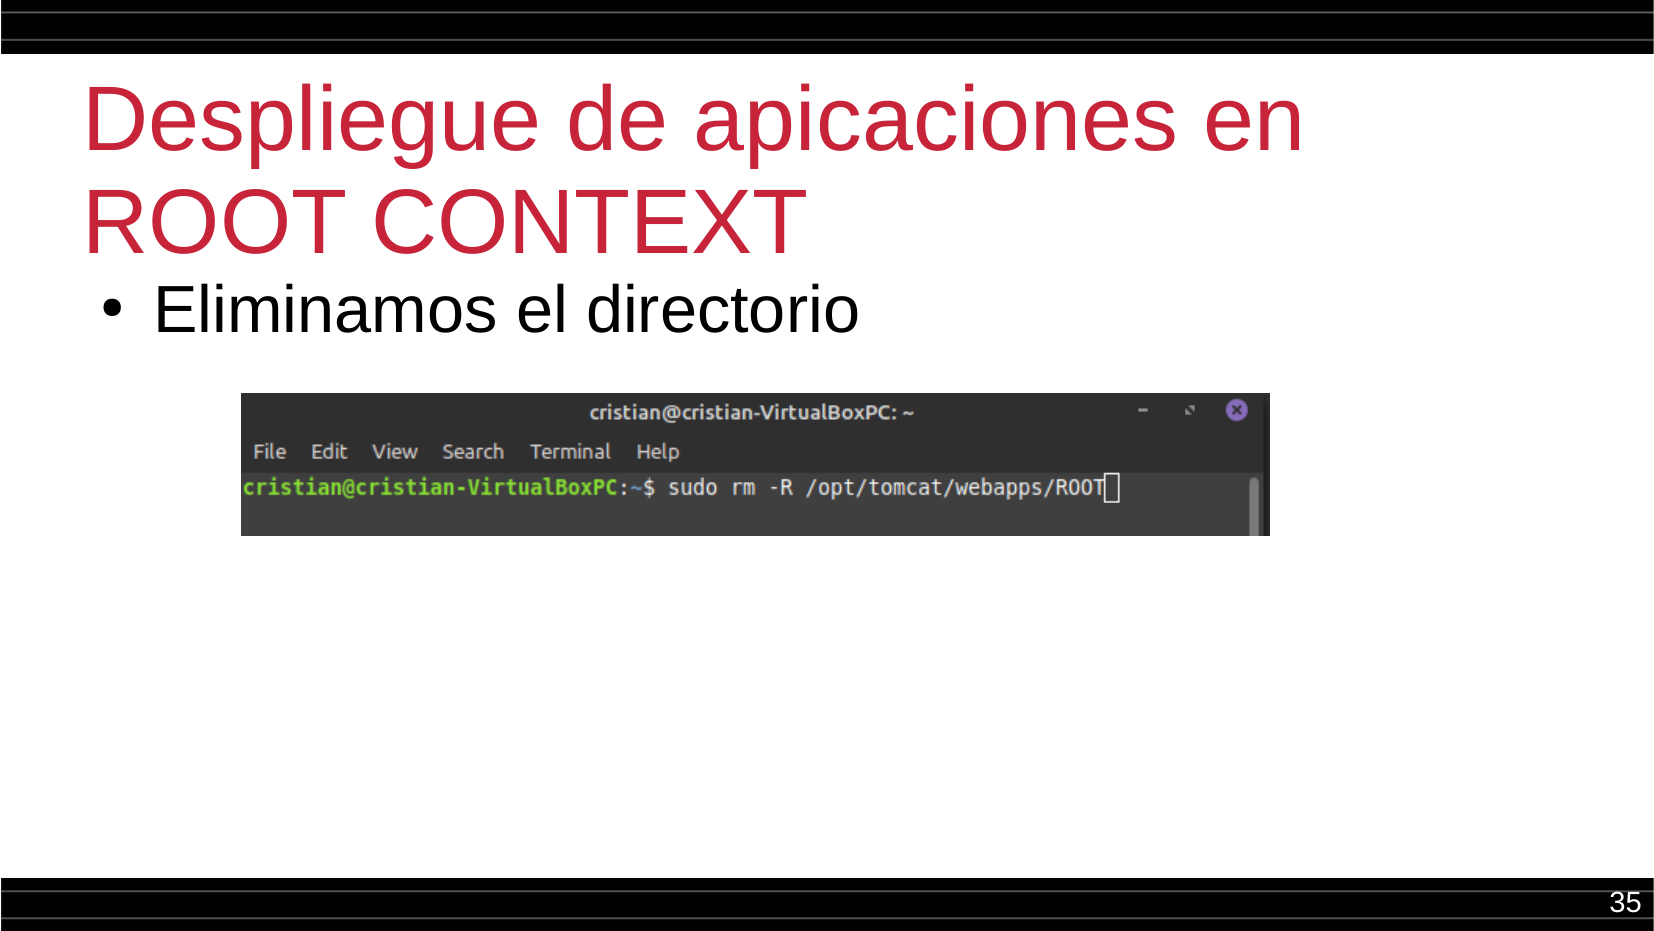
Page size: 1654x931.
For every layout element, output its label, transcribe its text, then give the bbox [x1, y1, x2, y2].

picture [1, 0, 1654, 54]
title Despliegue de apicaciones en ROOT CONTEXT [82, 67, 1571, 271]
picture [1, 878, 1654, 931]
list Eliminamos el directorio [82, 271, 1571, 851]
picture [241, 393, 1270, 536]
